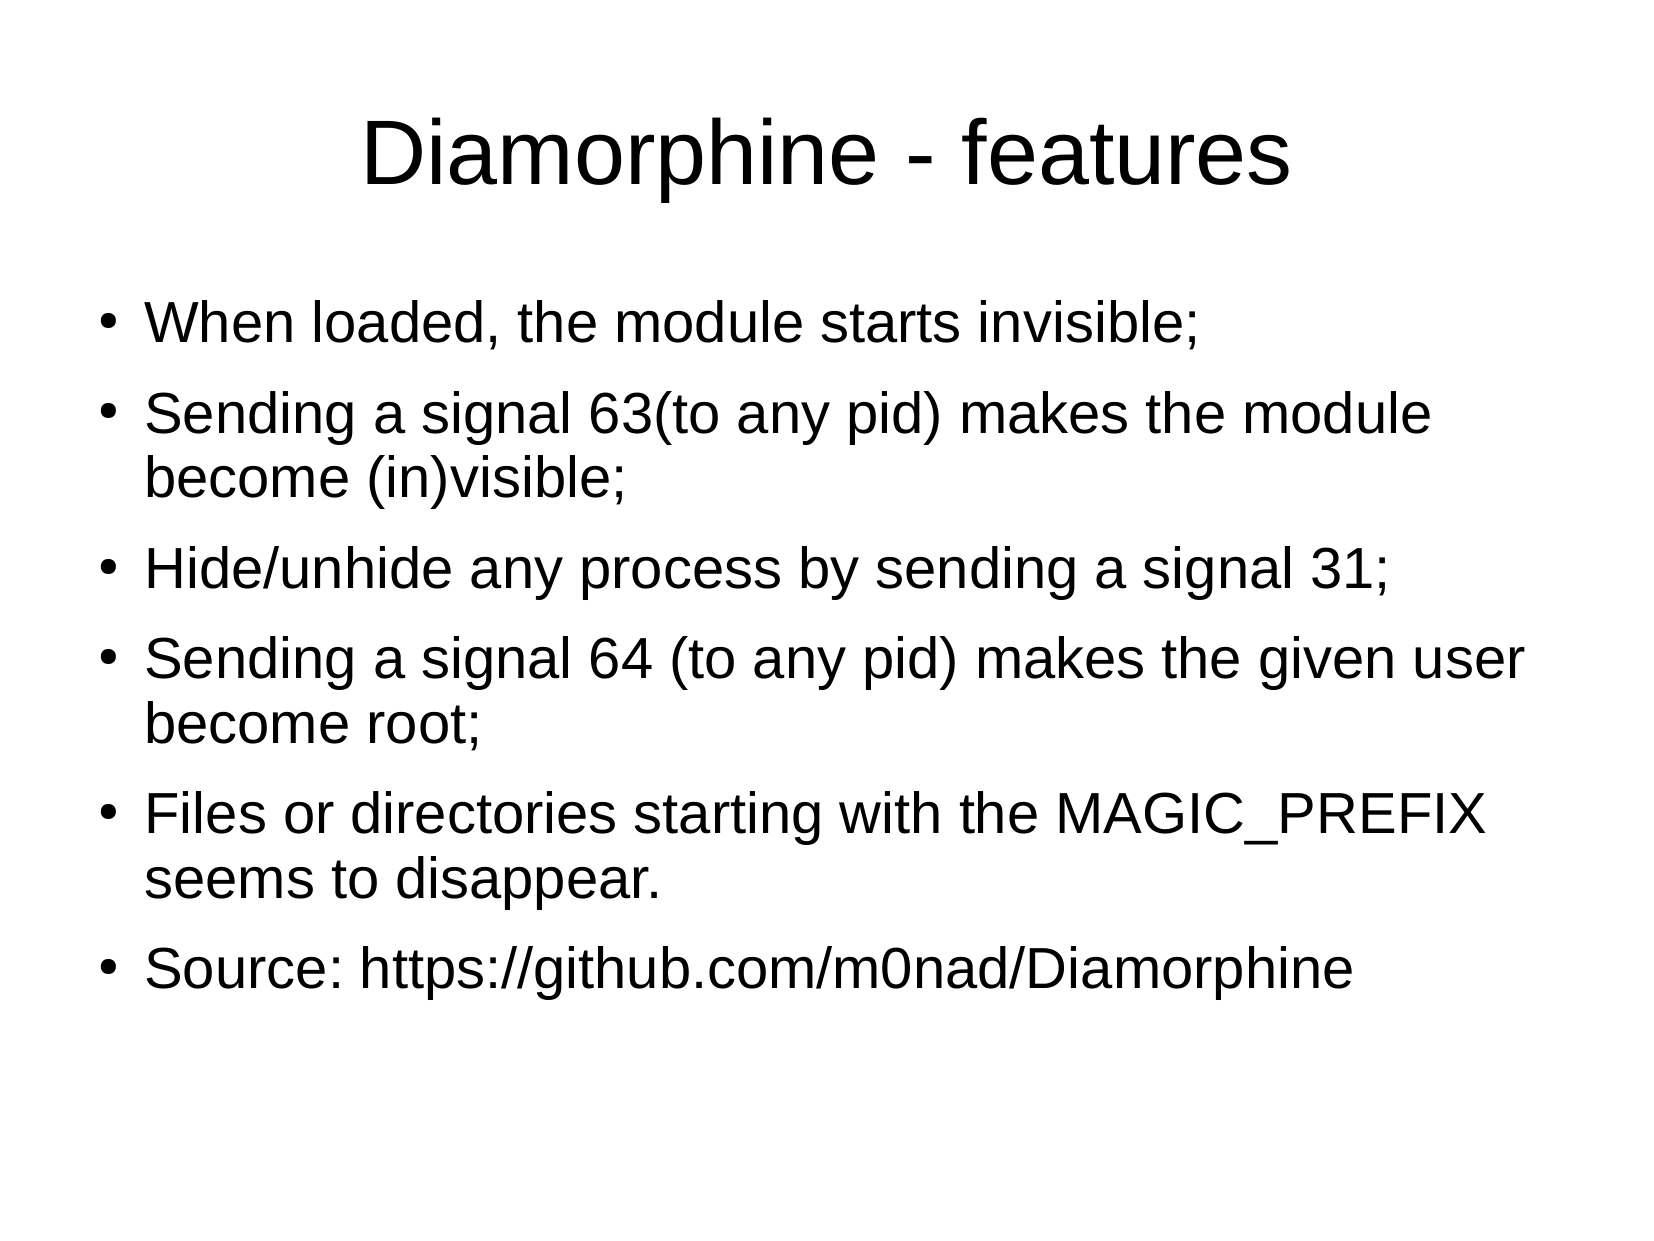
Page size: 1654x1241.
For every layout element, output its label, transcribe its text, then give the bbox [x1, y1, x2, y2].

title Diamorphine - features [82, 49, 1571, 257]
list When loaded, the module starts invisible; Sending a signal 63(to any pid) makes the module become (in)visible; Hide/unhide any process by sending a signal 31; Sending a signal 64 (to any pid) makes the given user become root; Files or directories starting with the MAGIC_PREFIX seems to disappear. Source: https://github.com/m0nad/Diamorphine [82, 290, 1571, 1010]
